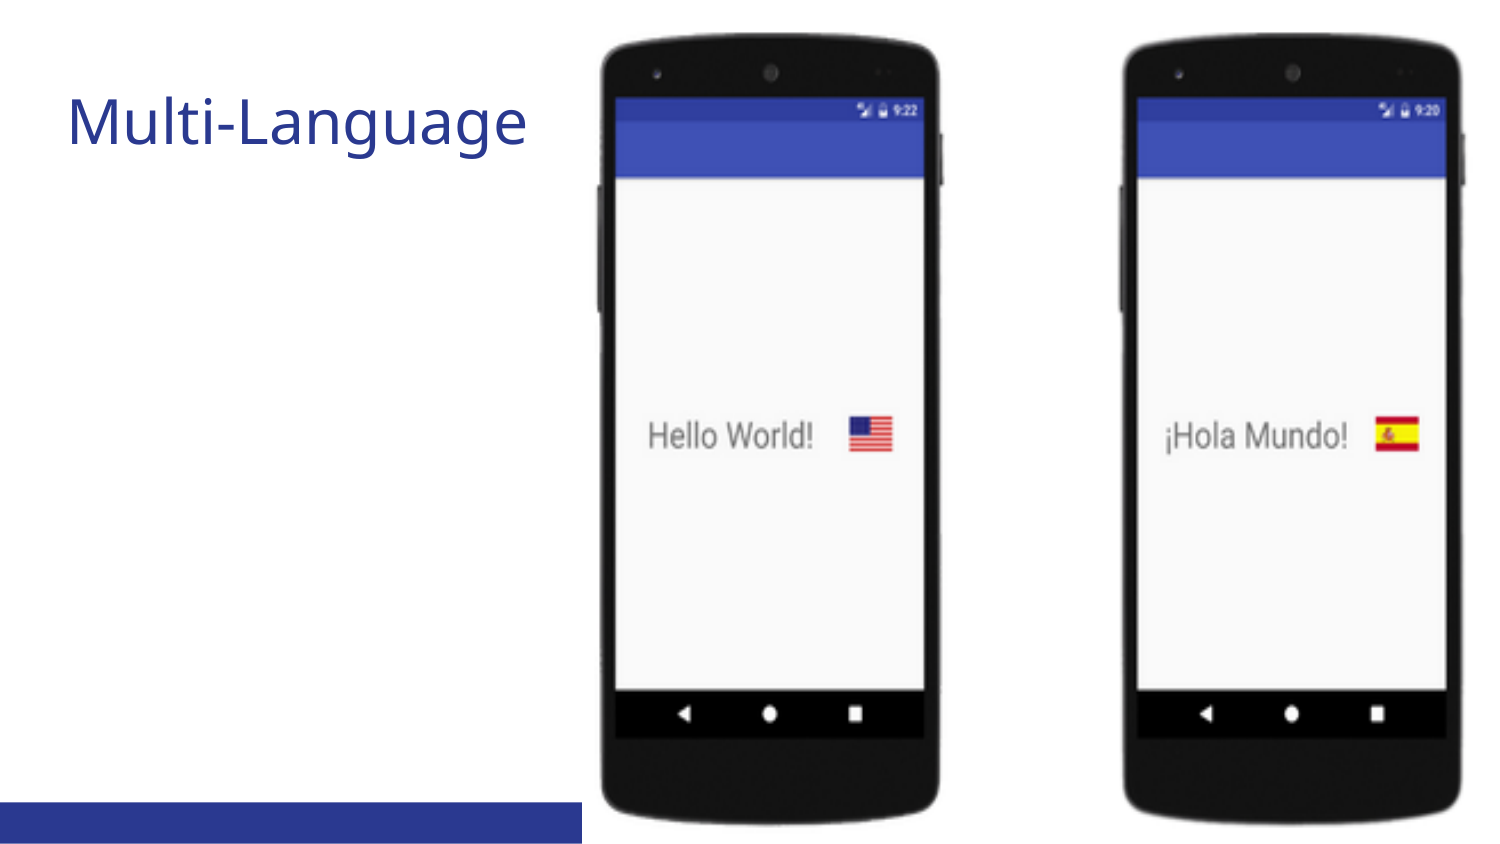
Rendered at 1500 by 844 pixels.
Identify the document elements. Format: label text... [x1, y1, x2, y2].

picture [582, 0, 1500, 844]
title Multi-Language [51, 67, 582, 167]
